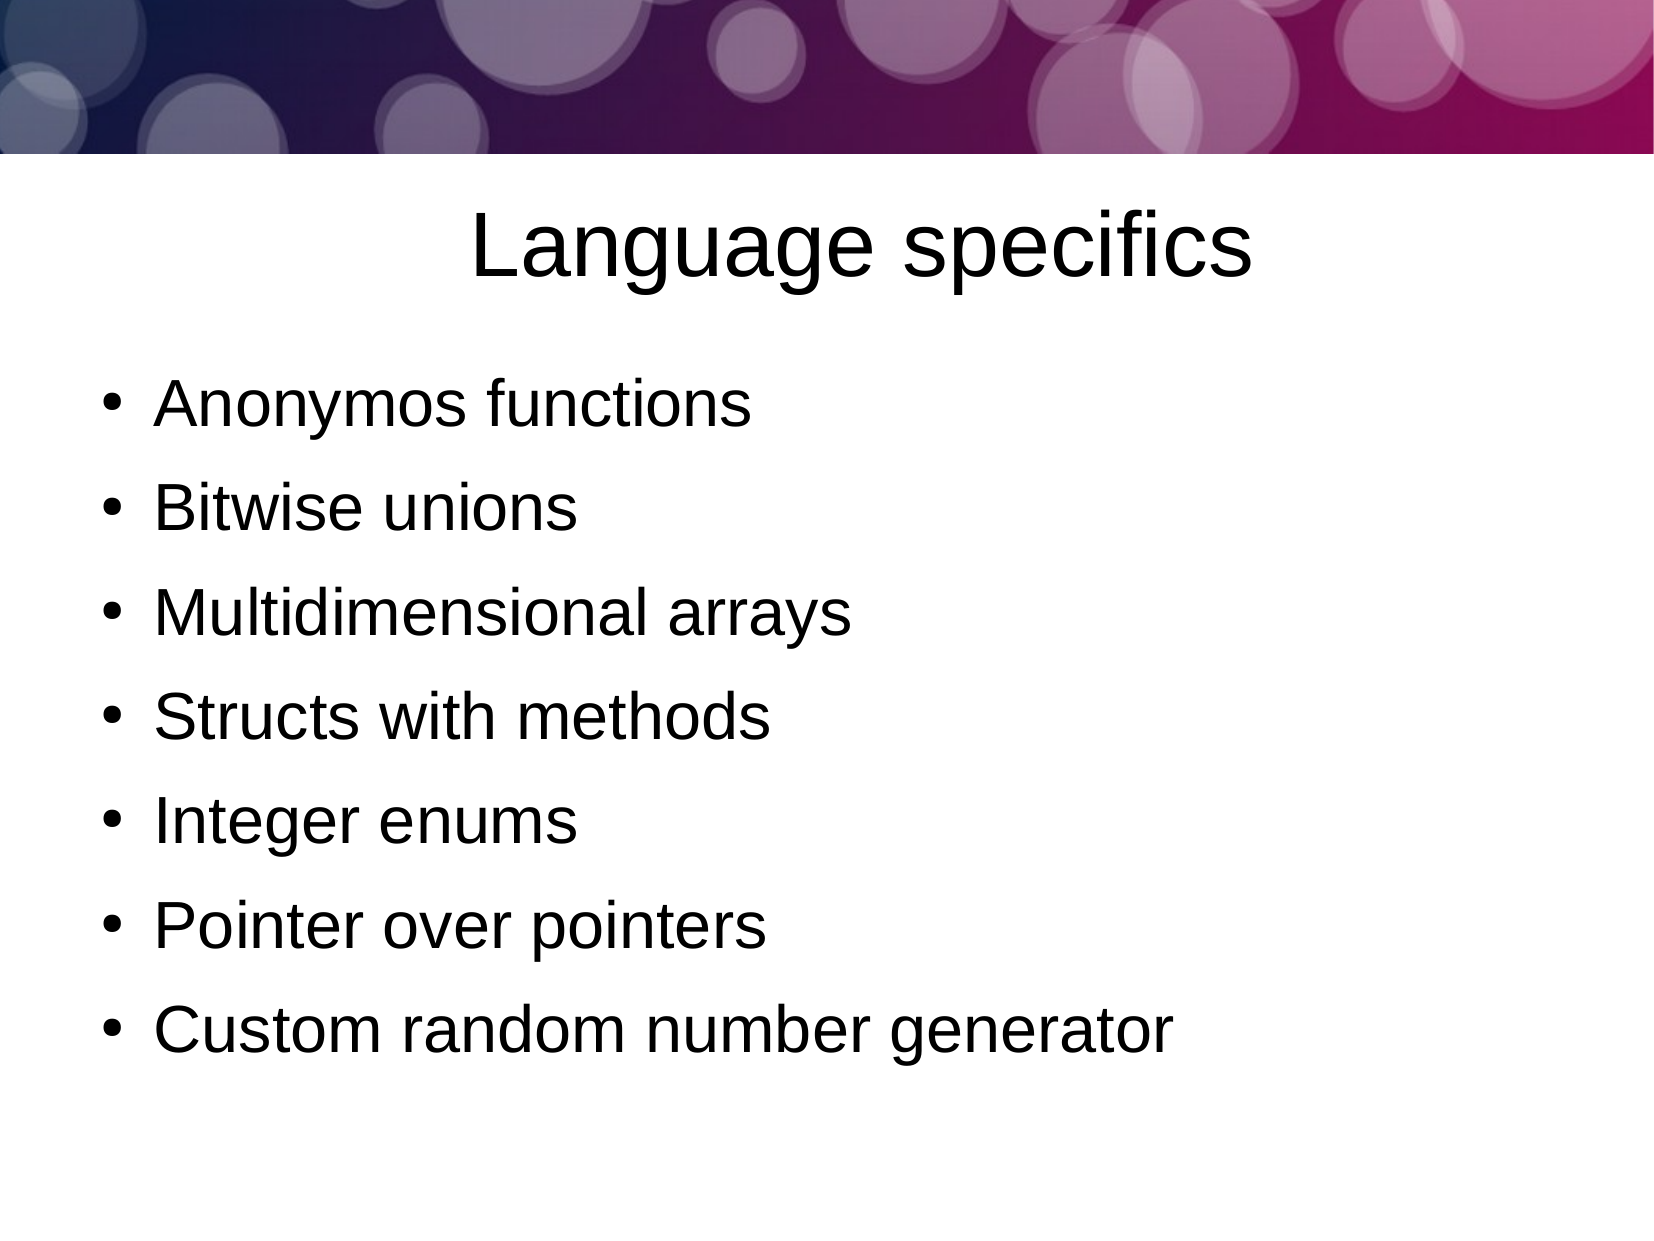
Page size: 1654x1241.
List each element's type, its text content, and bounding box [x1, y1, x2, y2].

title Language specifics [82, 159, 1571, 331]
picture [0, 0, 1654, 154]
list Anonymos functions Bitwise unions Multidimensional arrays Structs with methods Integer enums Pointer over pointers Custom random number generator [82, 366, 1571, 1087]
